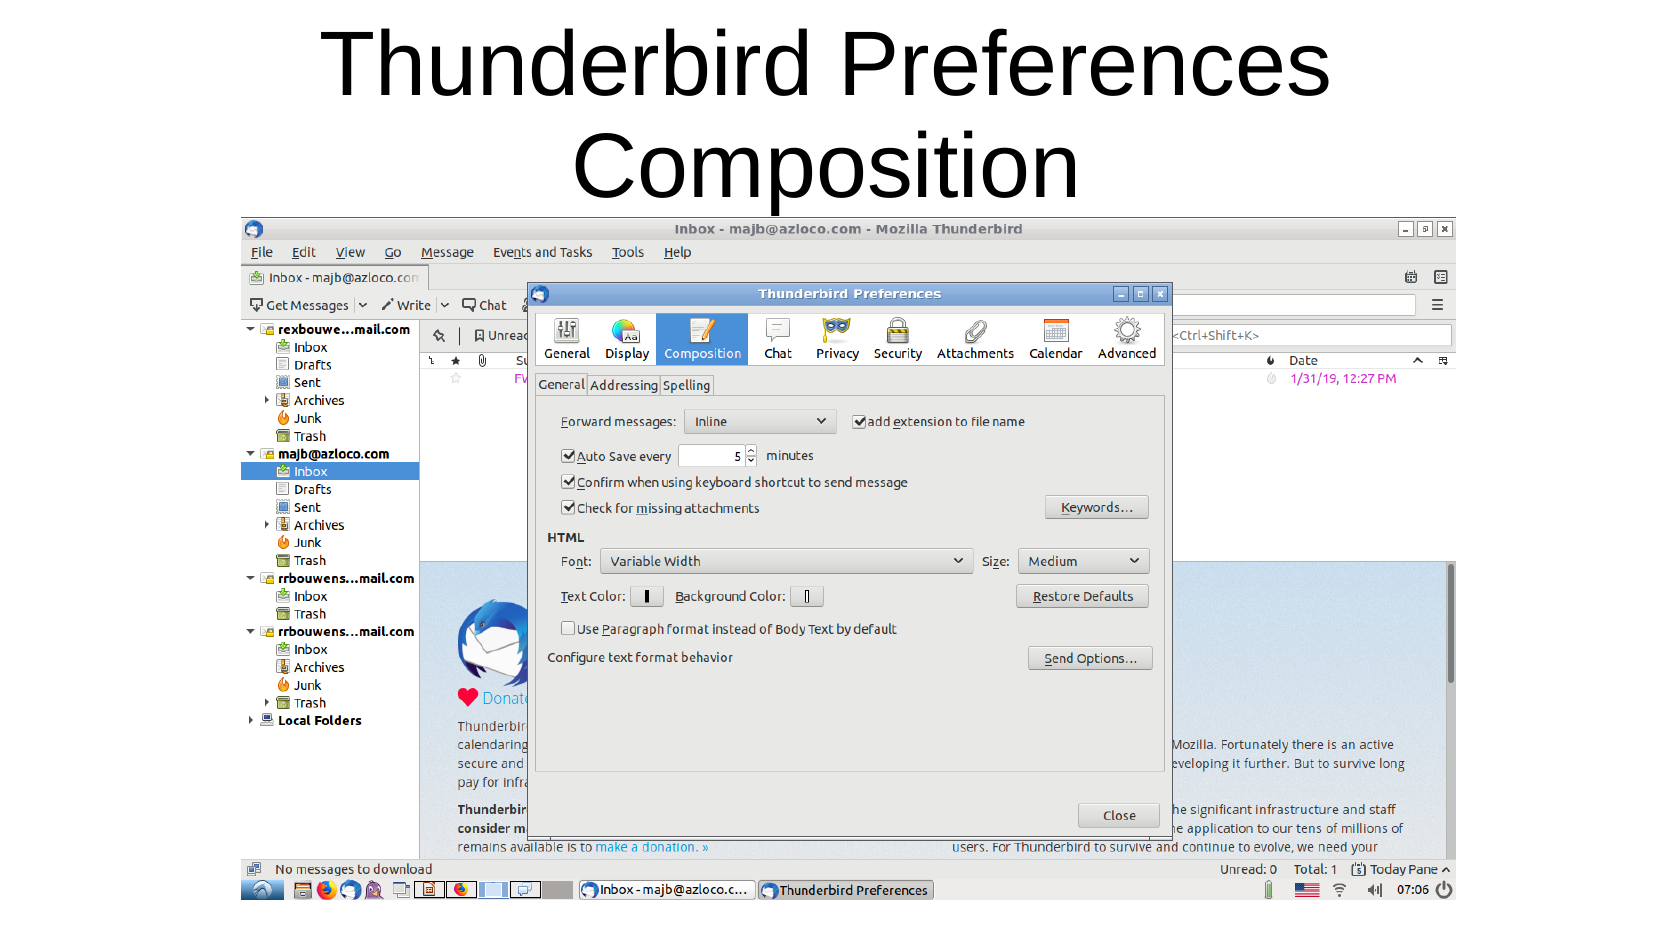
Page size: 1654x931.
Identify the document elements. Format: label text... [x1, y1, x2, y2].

title Thunderbird Preferences Composition [82, 12, 1571, 218]
picture [241, 217, 1456, 901]
